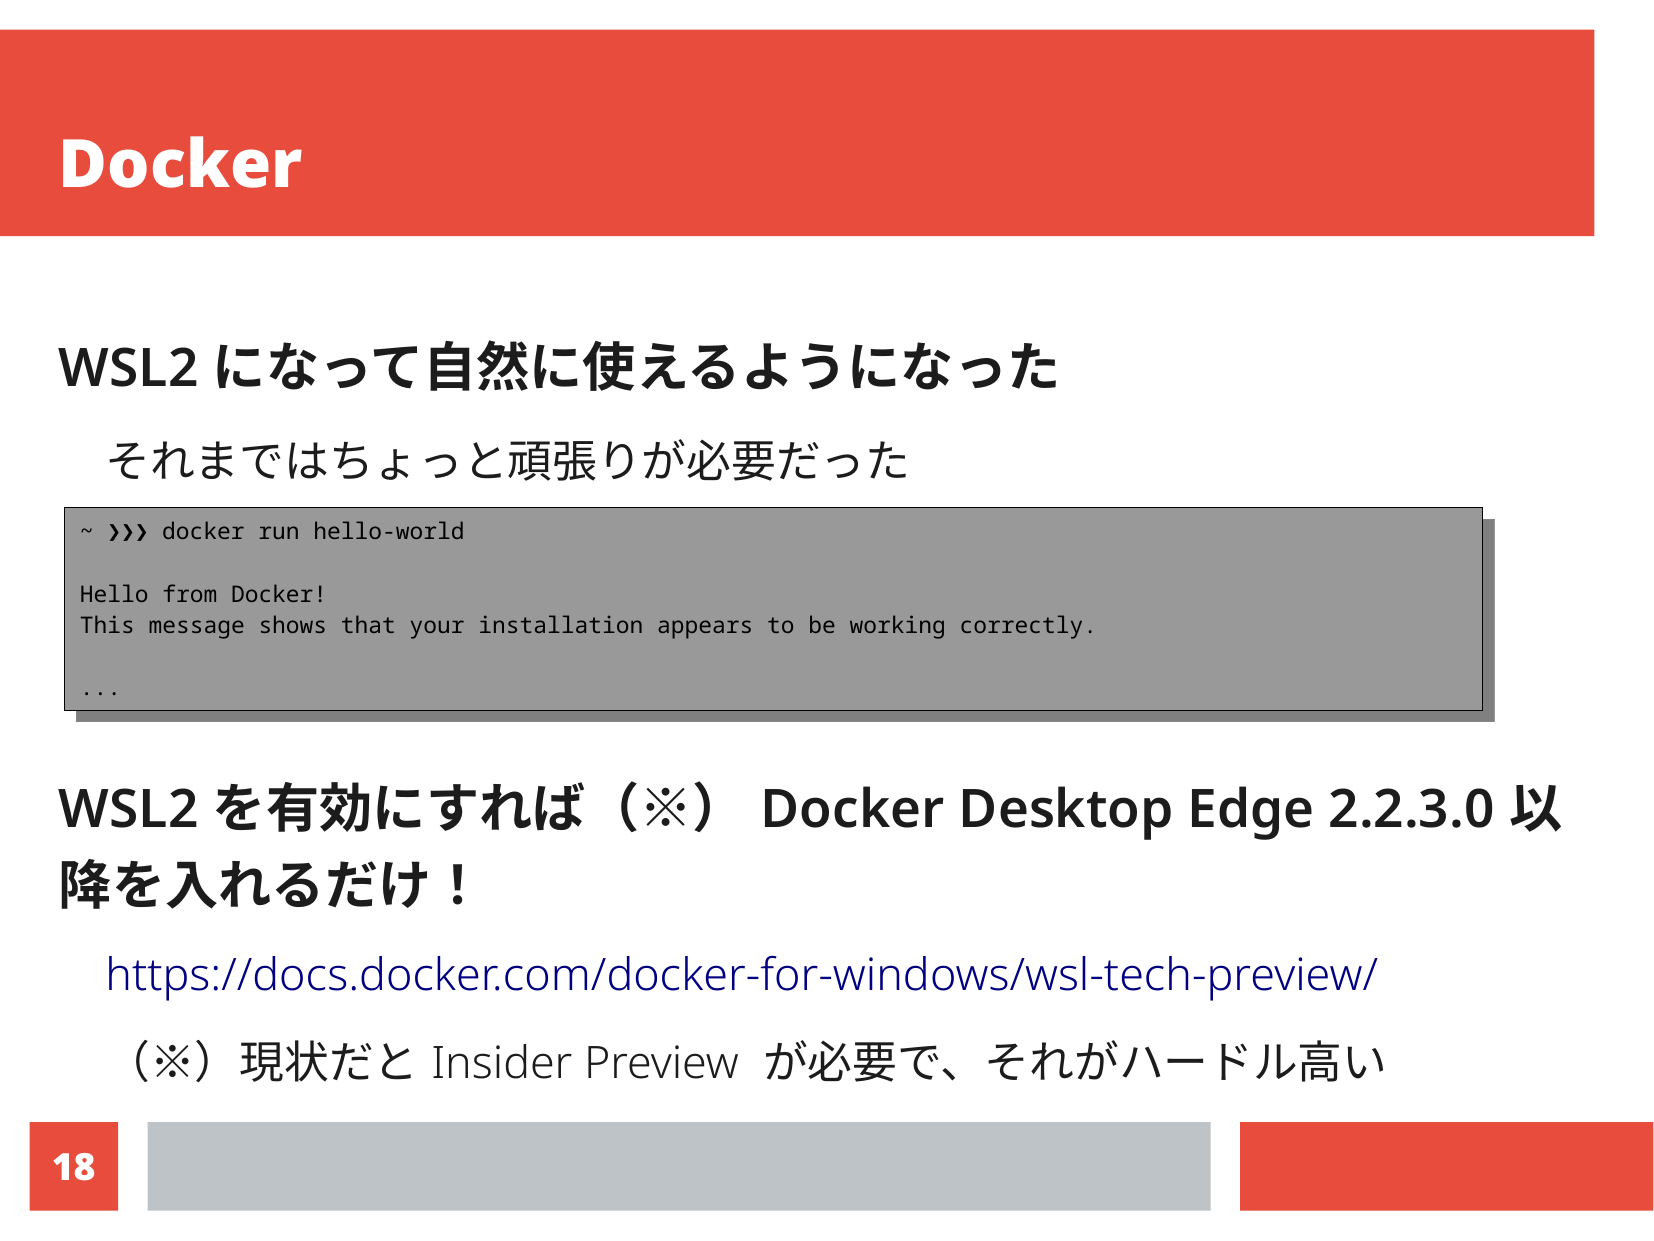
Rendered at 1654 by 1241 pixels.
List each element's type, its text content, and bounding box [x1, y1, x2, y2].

title Docker [59, 59, 1595, 207]
list WSL2になって自然に使えるようになった それまではちょっと頑張りが必要だった WSL2を有効にすれば（※）Docker Desktop Edge 2.2.3.0以降を入れるだけ！ https://docs.docker.com/docker-for-windows/wsl-tech-preview/ （※）現状だとInsider Preview が必要で、それがハードル高い [59, 324, 1565, 1093]
text_box ~ ❯❯❯ docker run hello-world Hello from Docker! This message shows that your installation appears to be working correctly. ... [64, 507, 1483, 695]
